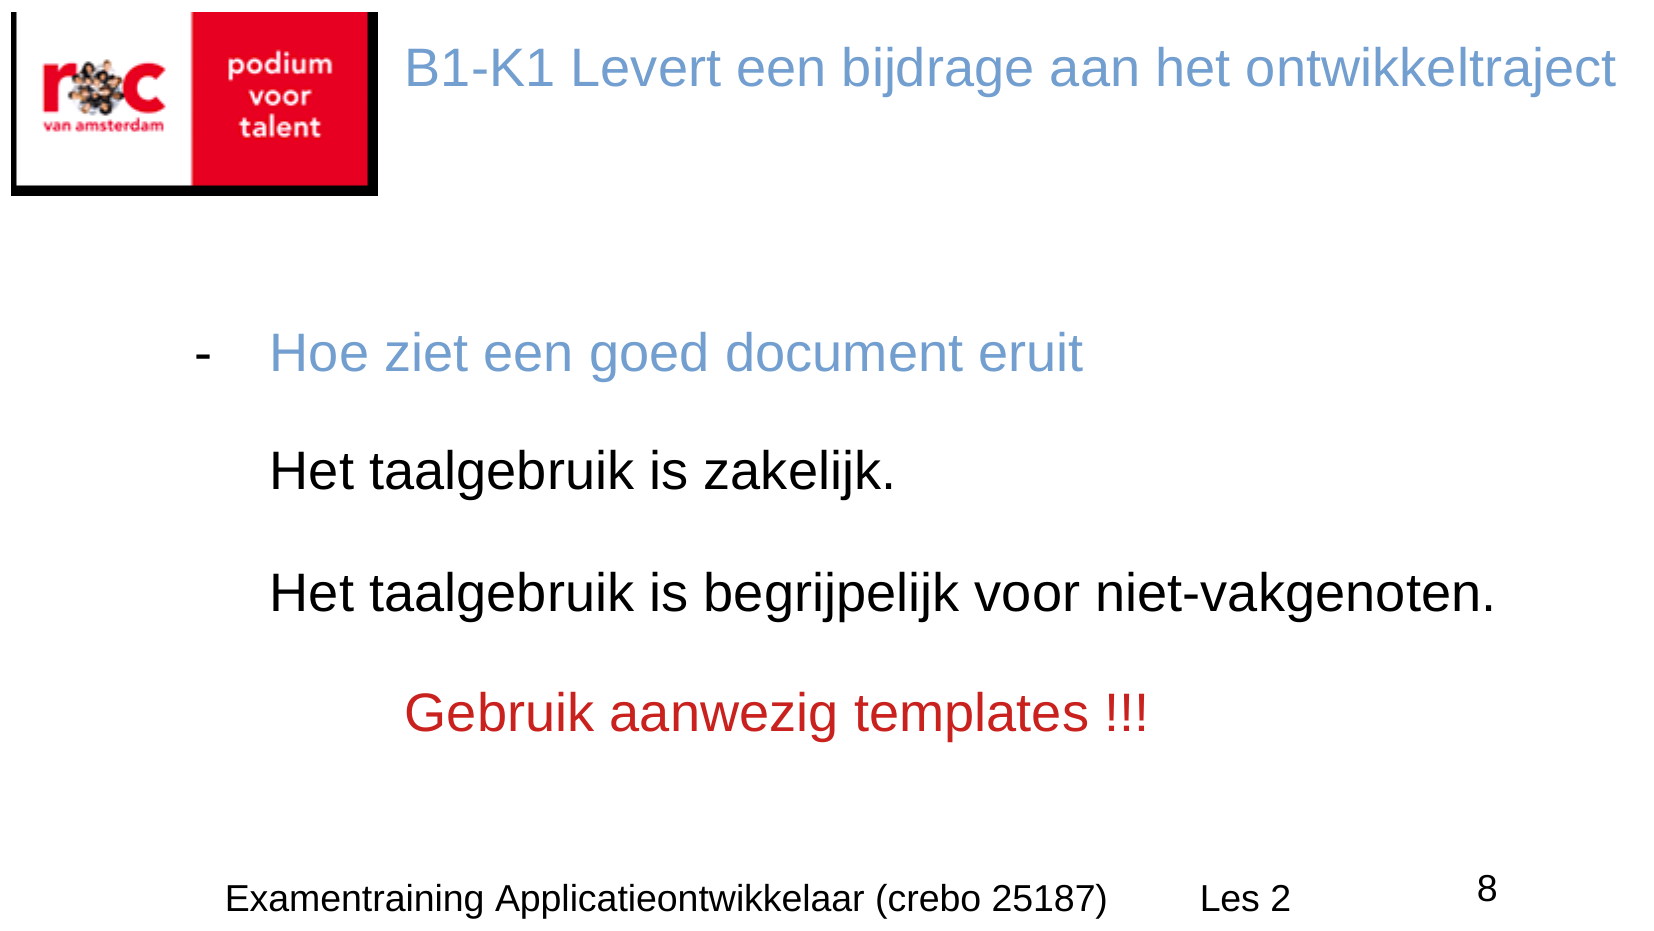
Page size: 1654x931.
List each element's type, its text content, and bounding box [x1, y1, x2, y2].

text_box Gebruik aanwezig templates !!! [390, 675, 1381, 751]
picture [11, 12, 378, 196]
text_box <number> [1462, 860, 1654, 931]
text_box B1-K1 Levert een bijdrage aan het ontwikkeltraject [390, 30, 1654, 166]
text_box - Hoe ziet een goed document eruit [180, 315, 1591, 391]
text_box Examentraining Applicatieontwikkelaar (crebo 25187) [210, 870, 1185, 927]
text_box Het taalgebruik is zakelijk. Het taalgebruik is begrijpelijk voor niet-vakgenoten. [180, 391, 1591, 658]
text_box Examentraining Applicatieontwikkelaar (crebo 25187) [1336, 870, 1501, 927]
text_box Les 2 [1185, 870, 1336, 927]
